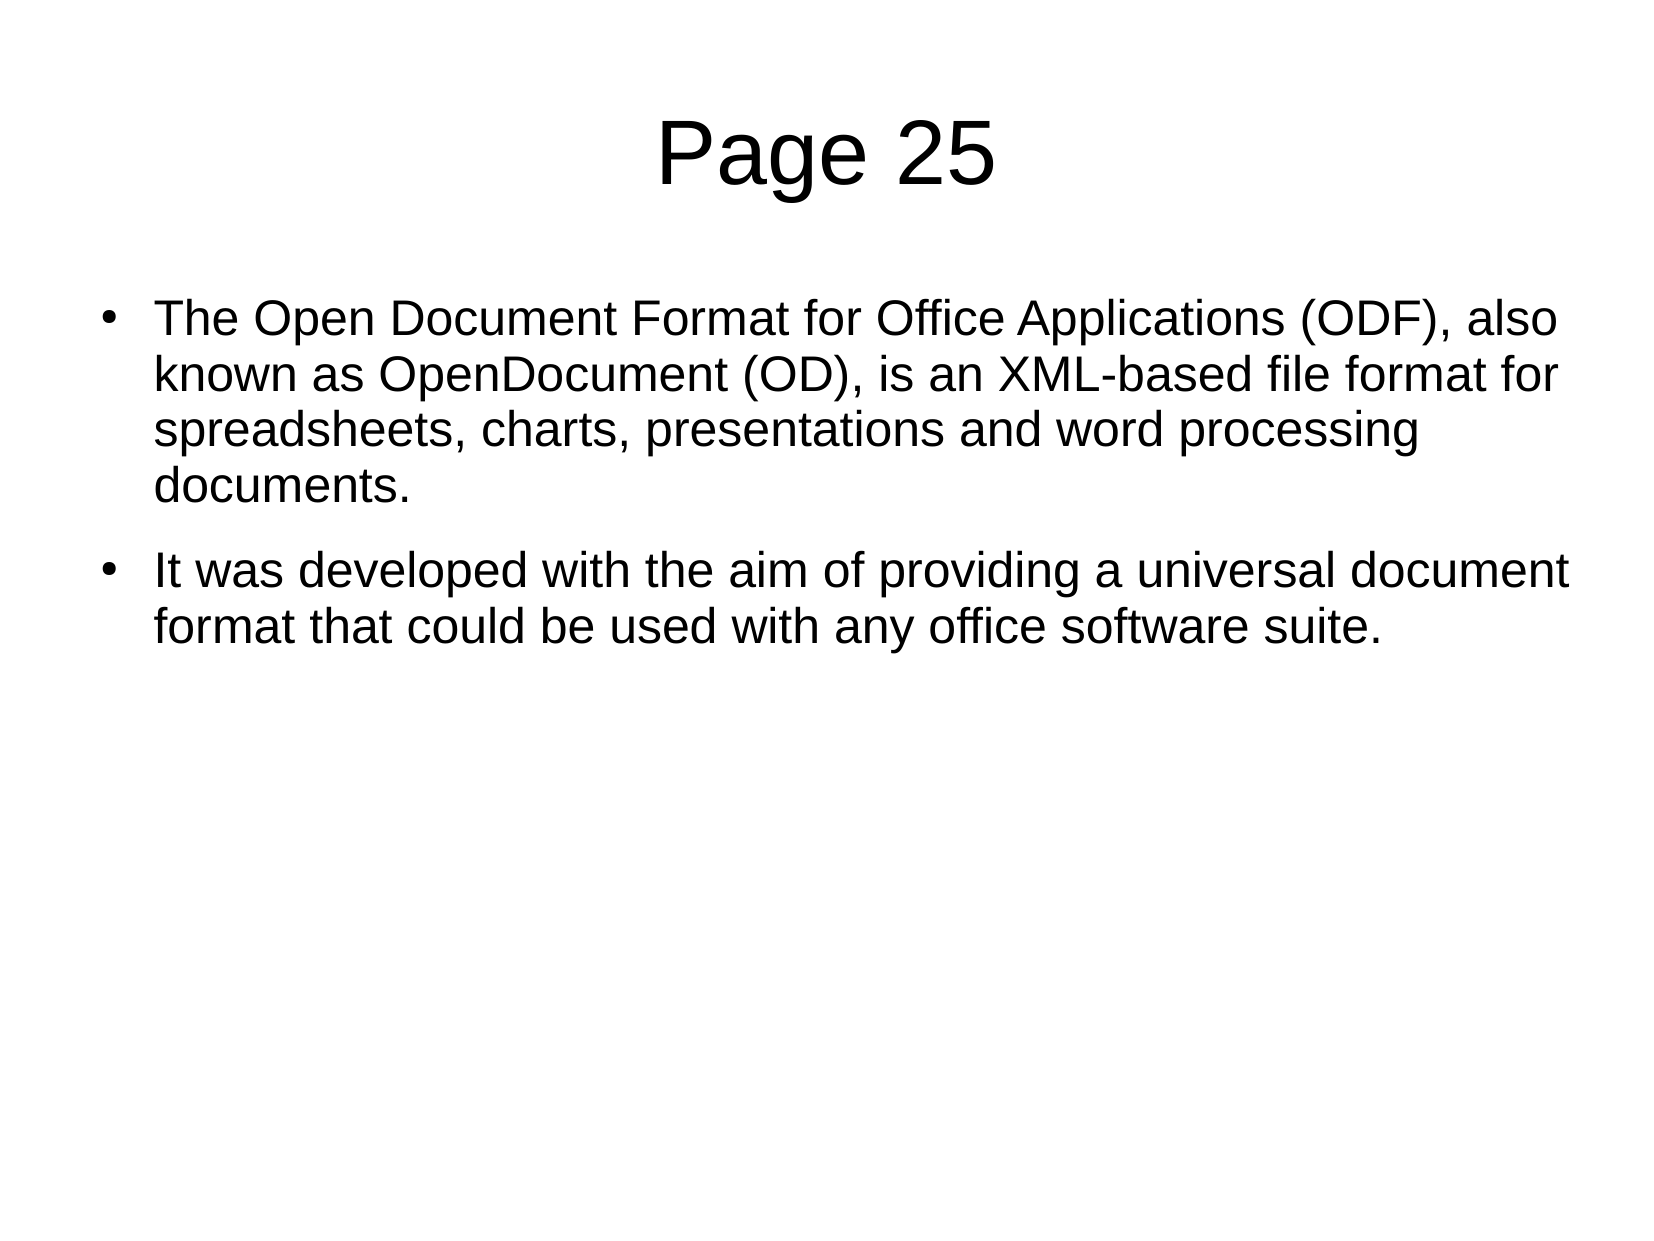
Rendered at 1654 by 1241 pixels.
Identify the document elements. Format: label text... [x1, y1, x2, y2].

list The Open Document Format for Office Applications (ODF), also known as OpenDocument (OD), is an XML-based file format for spreadsheets, charts, presentations and word processing documents. It was developed with the aim of providing a universal document format that could be used with any office software suite. [82, 290, 1571, 1109]
title Page 25 [82, 49, 1571, 257]
